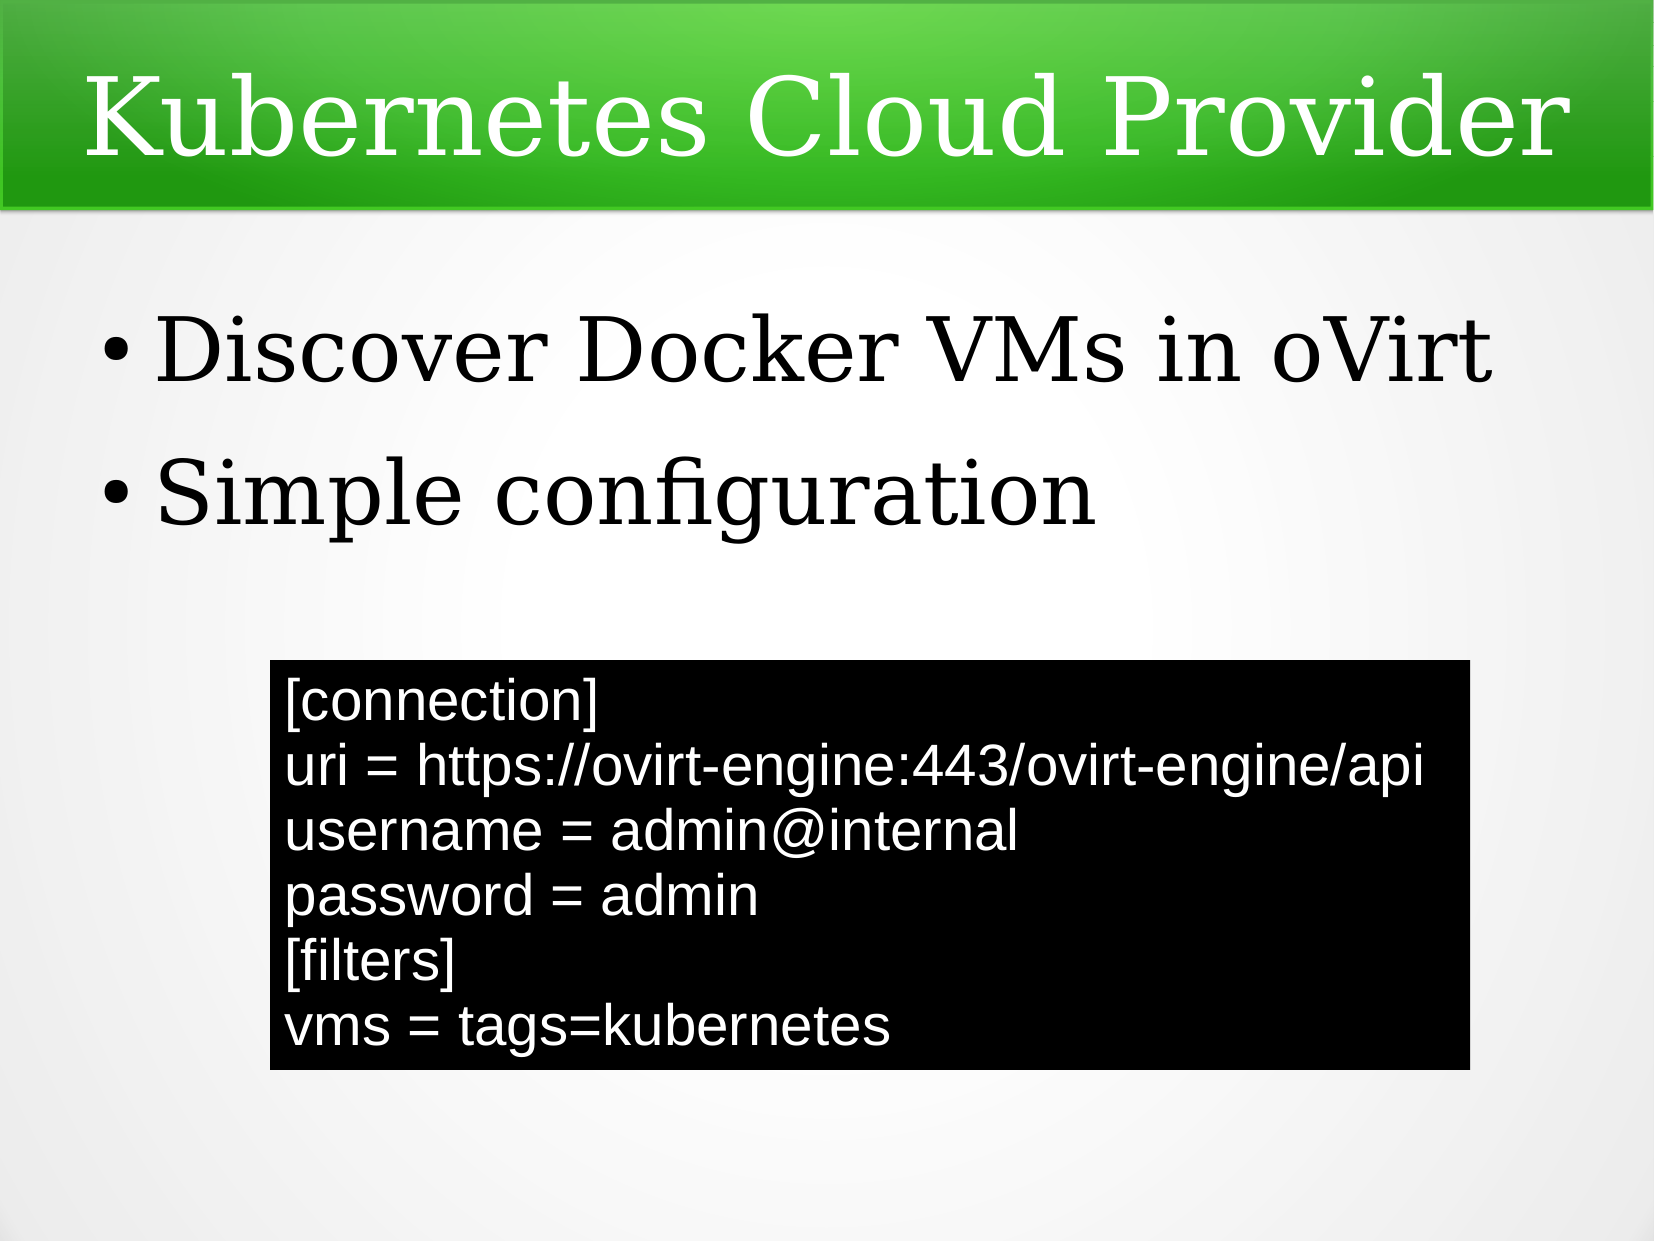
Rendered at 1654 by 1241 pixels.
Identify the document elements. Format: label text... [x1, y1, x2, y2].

list Discover Docker VMs in oVirt Simple configuration [82, 299, 1571, 1019]
text_box [connection] uri = https://ovirt-engine:443/ovirt-engine/api username = admin@internal password = admin [filters] vms = tags=kubernetes [270, 660, 1471, 1070]
title Kubernetes Cloud Provider [0, 0, 1654, 245]
